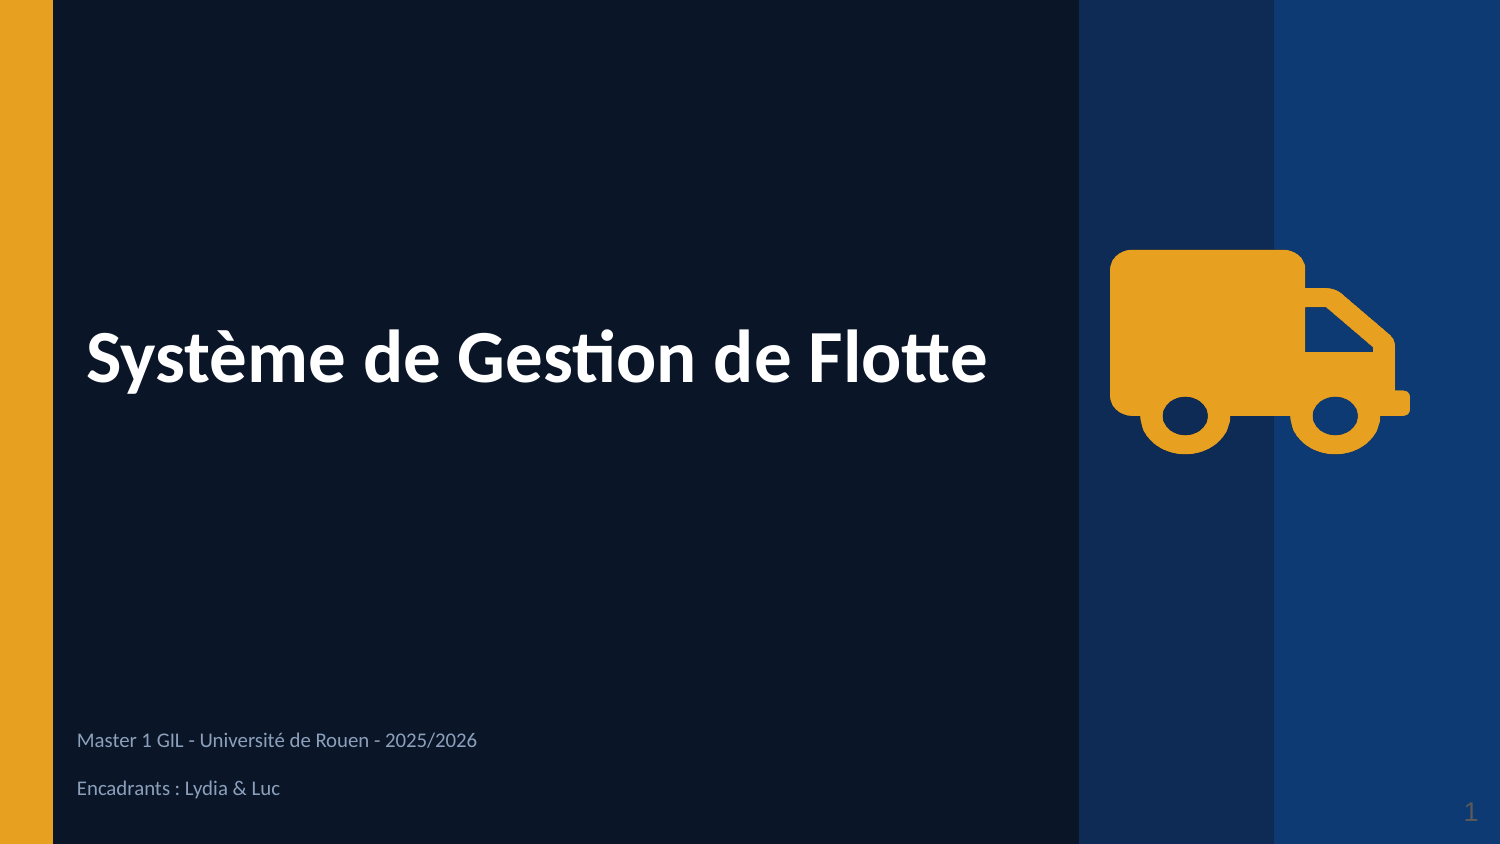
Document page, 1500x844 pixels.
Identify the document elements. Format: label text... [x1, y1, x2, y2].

text_box Encadrants : Lydia & Luc [76, 765, 977, 810]
slide_number <number> [1403, 779, 1494, 844]
text_box [1080, 0, 1500, 844]
picture [1110, 224, 1410, 480]
text_box Système de Gestion de Flotte [86, 285, 1047, 420]
text_box [0, 0, 53, 844]
text_box Master 1 GIL - Université de Rouen - 2025/2026 [76, 712, 977, 765]
